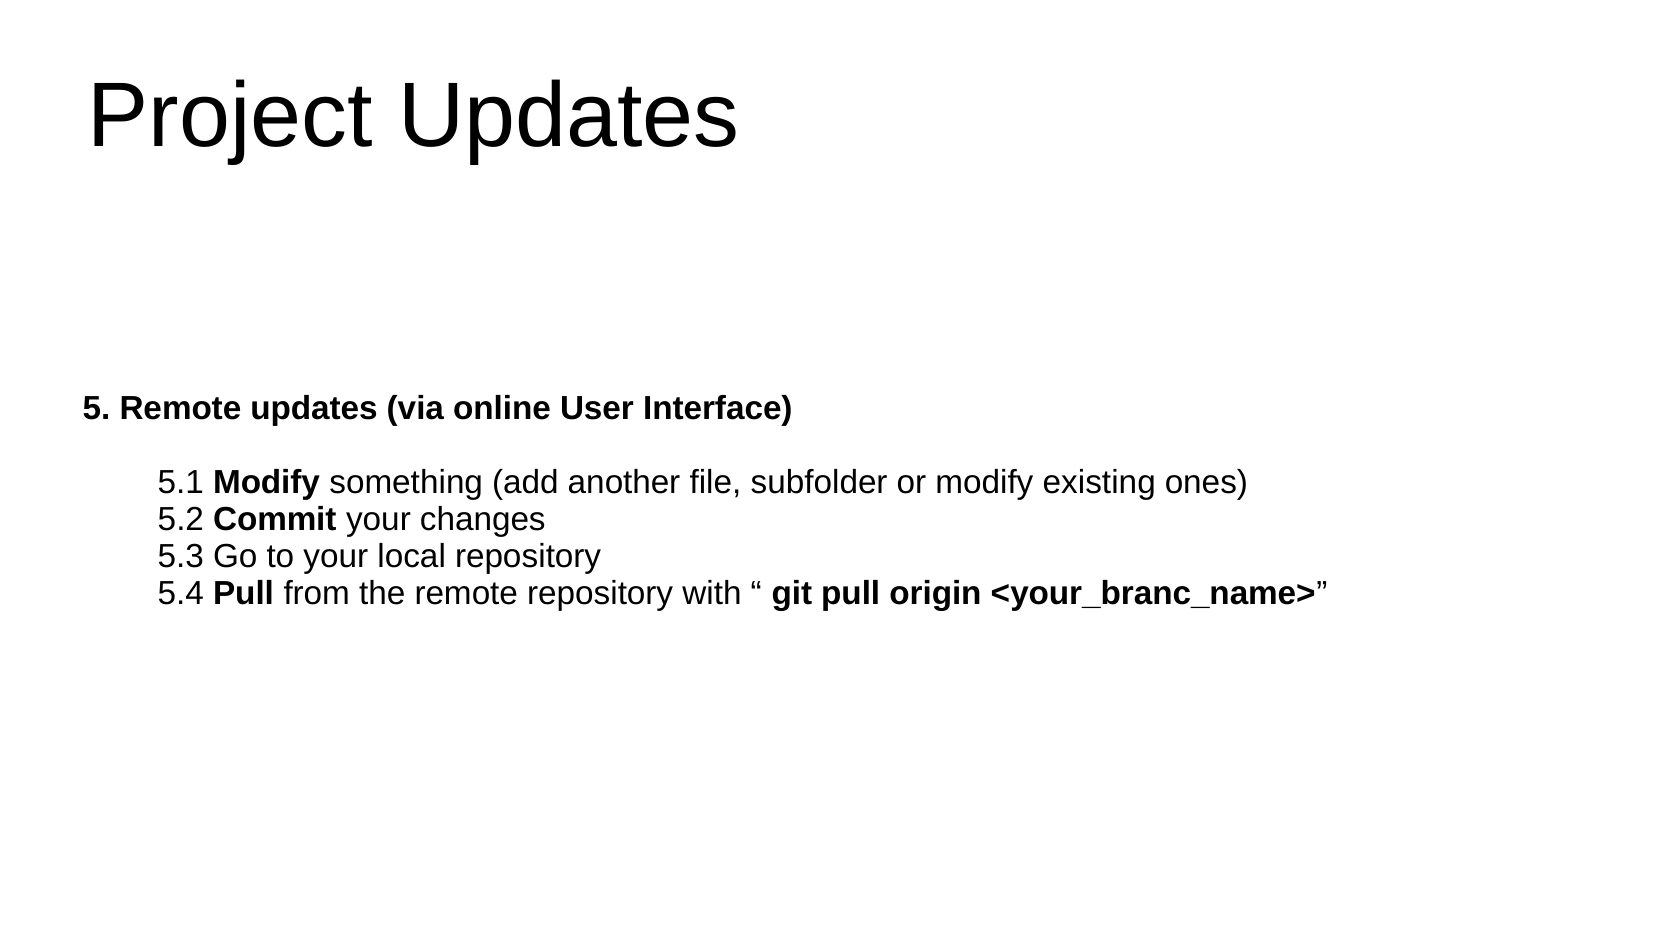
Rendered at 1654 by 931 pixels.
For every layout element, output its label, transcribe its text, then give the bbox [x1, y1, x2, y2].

subtitle 5. Remote updates (via online User Interface) 5.1 Modify something (add another file, subfolder or modify existing ones) 5.2 Commit your changes 5.3 Go to your local repository 5.4 Pull from the remote repository with “ git pull origin <your_branc_name>” [82, 230, 1571, 770]
title Project Updates [82, 37, 746, 193]
